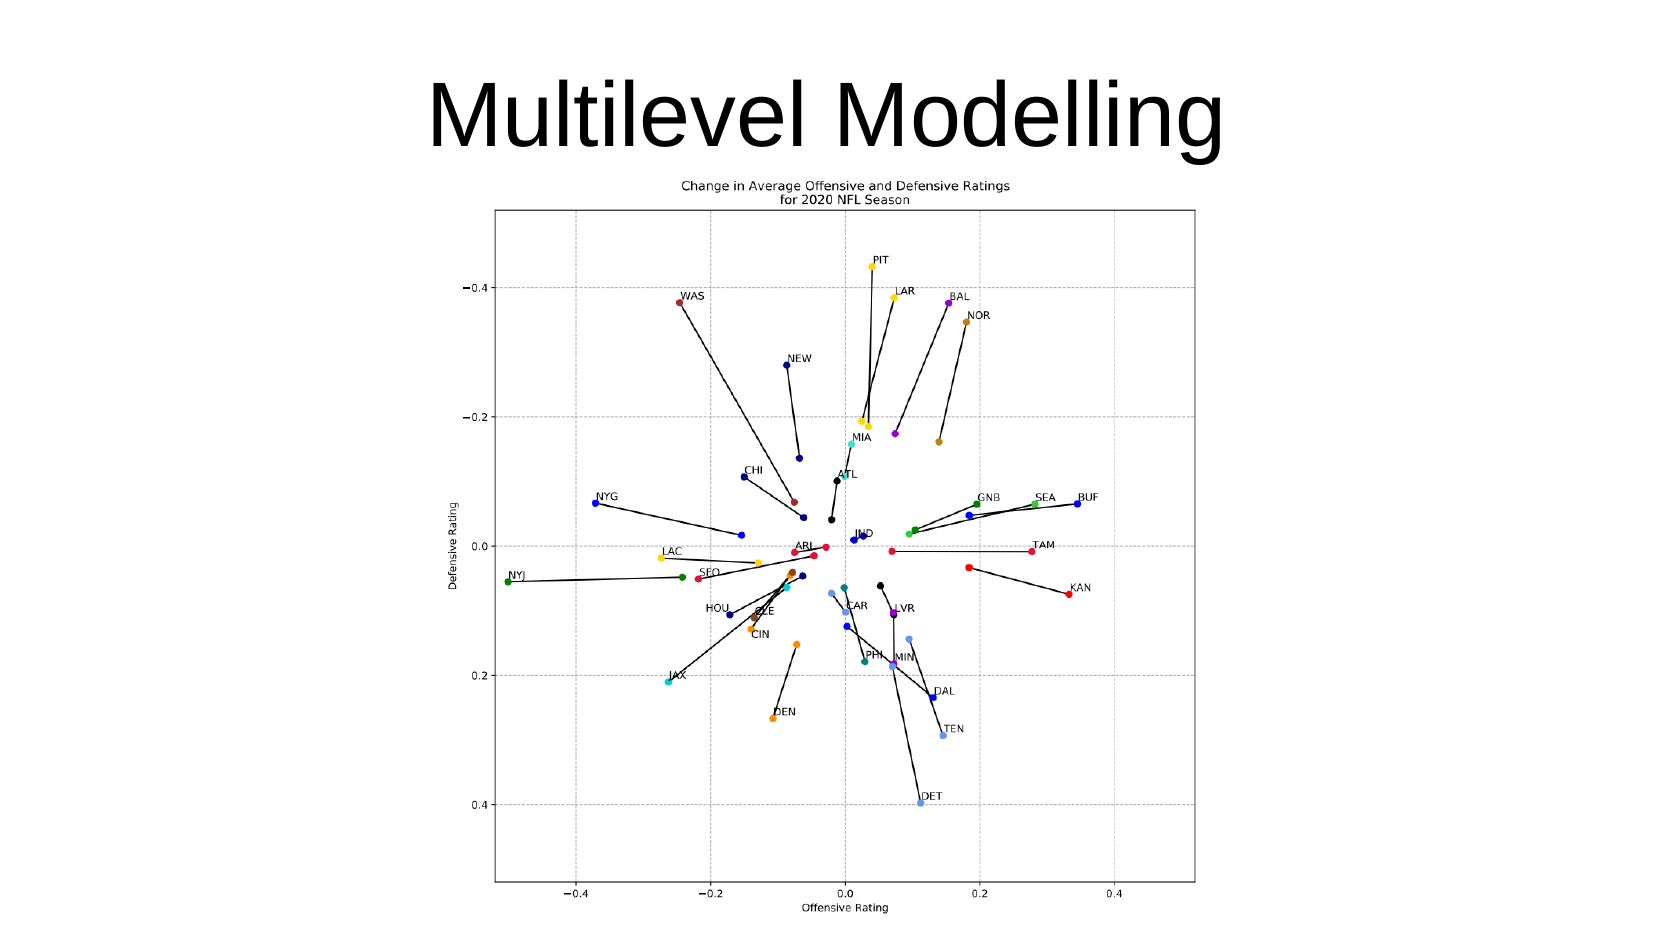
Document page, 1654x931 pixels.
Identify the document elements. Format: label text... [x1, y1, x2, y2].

picture [437, 174, 1217, 928]
title Multilevel Modelling [82, 37, 1571, 193]
